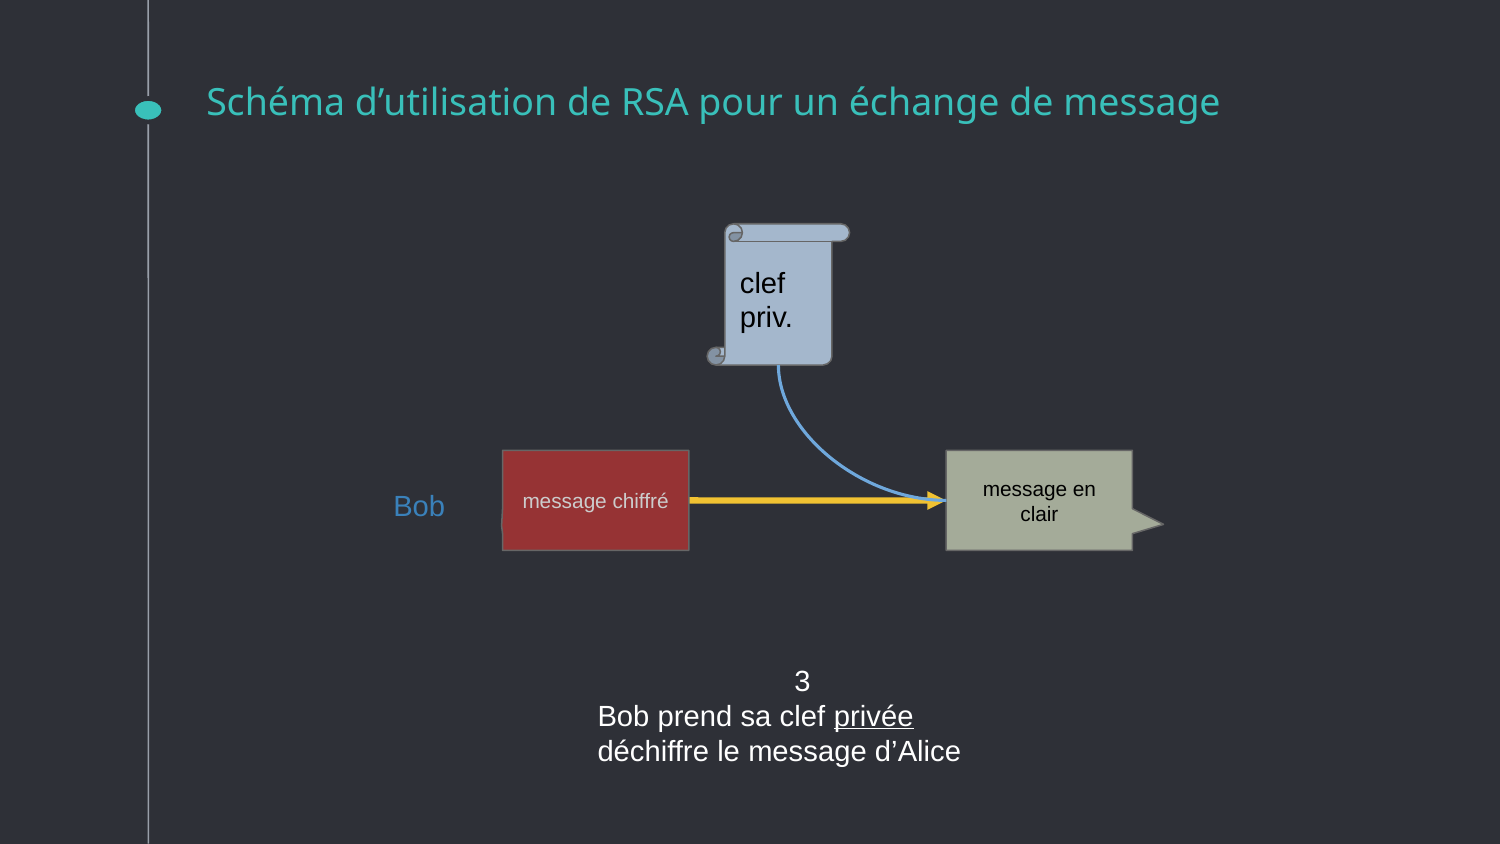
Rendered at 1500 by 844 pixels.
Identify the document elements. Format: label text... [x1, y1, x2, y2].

text_box clef priv. [717, 223, 850, 366]
text_box message en clair [946, 450, 1164, 551]
text_box message chiffré [501, 450, 689, 551]
title Schéma d’utilisation de RSA pour un échange de message [191, 81, 1317, 139]
text_box Bob [367, 472, 472, 529]
text_box 3 Bob prend sa clef privée déchiffre le message d’Alice [582, 647, 1023, 805]
